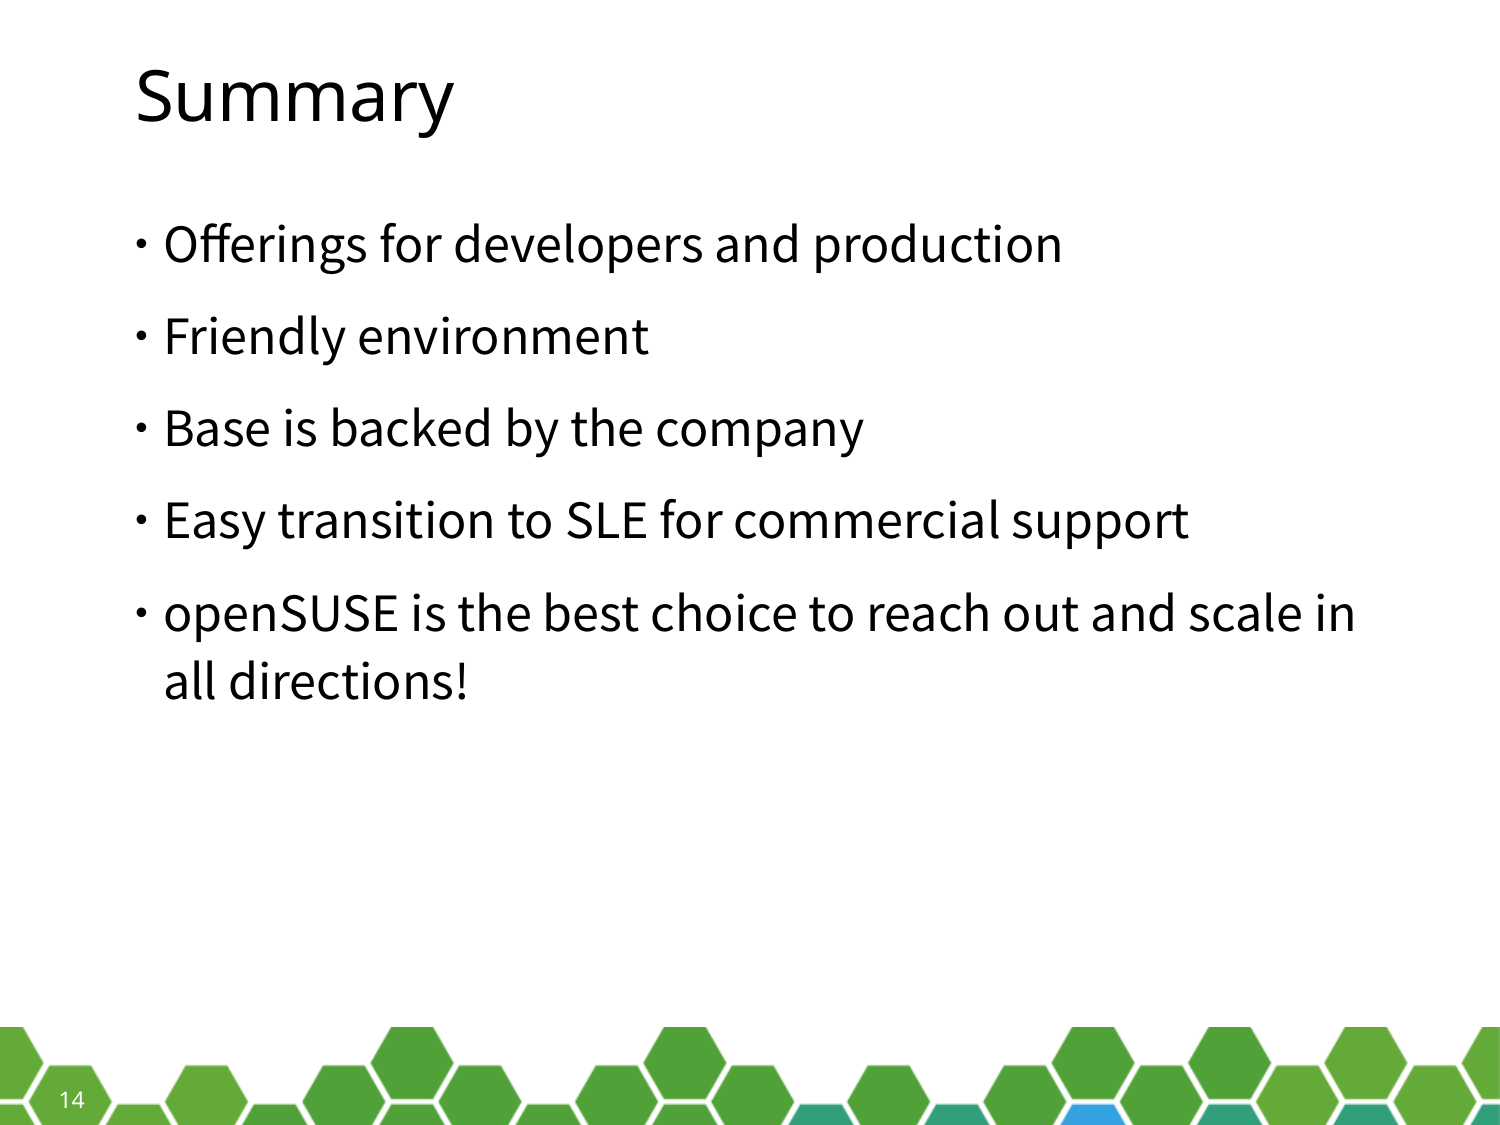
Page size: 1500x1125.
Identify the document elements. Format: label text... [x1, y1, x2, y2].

list Offerings for developers and production Friendly environment Base is backed by the company Easy transition to SLE for commercial support openSUSE is the best choice to reach out and scale in all directions! [135, 208, 1372, 862]
title Summary [135, 12, 1372, 175]
picture [0, 1027, 1500, 1125]
